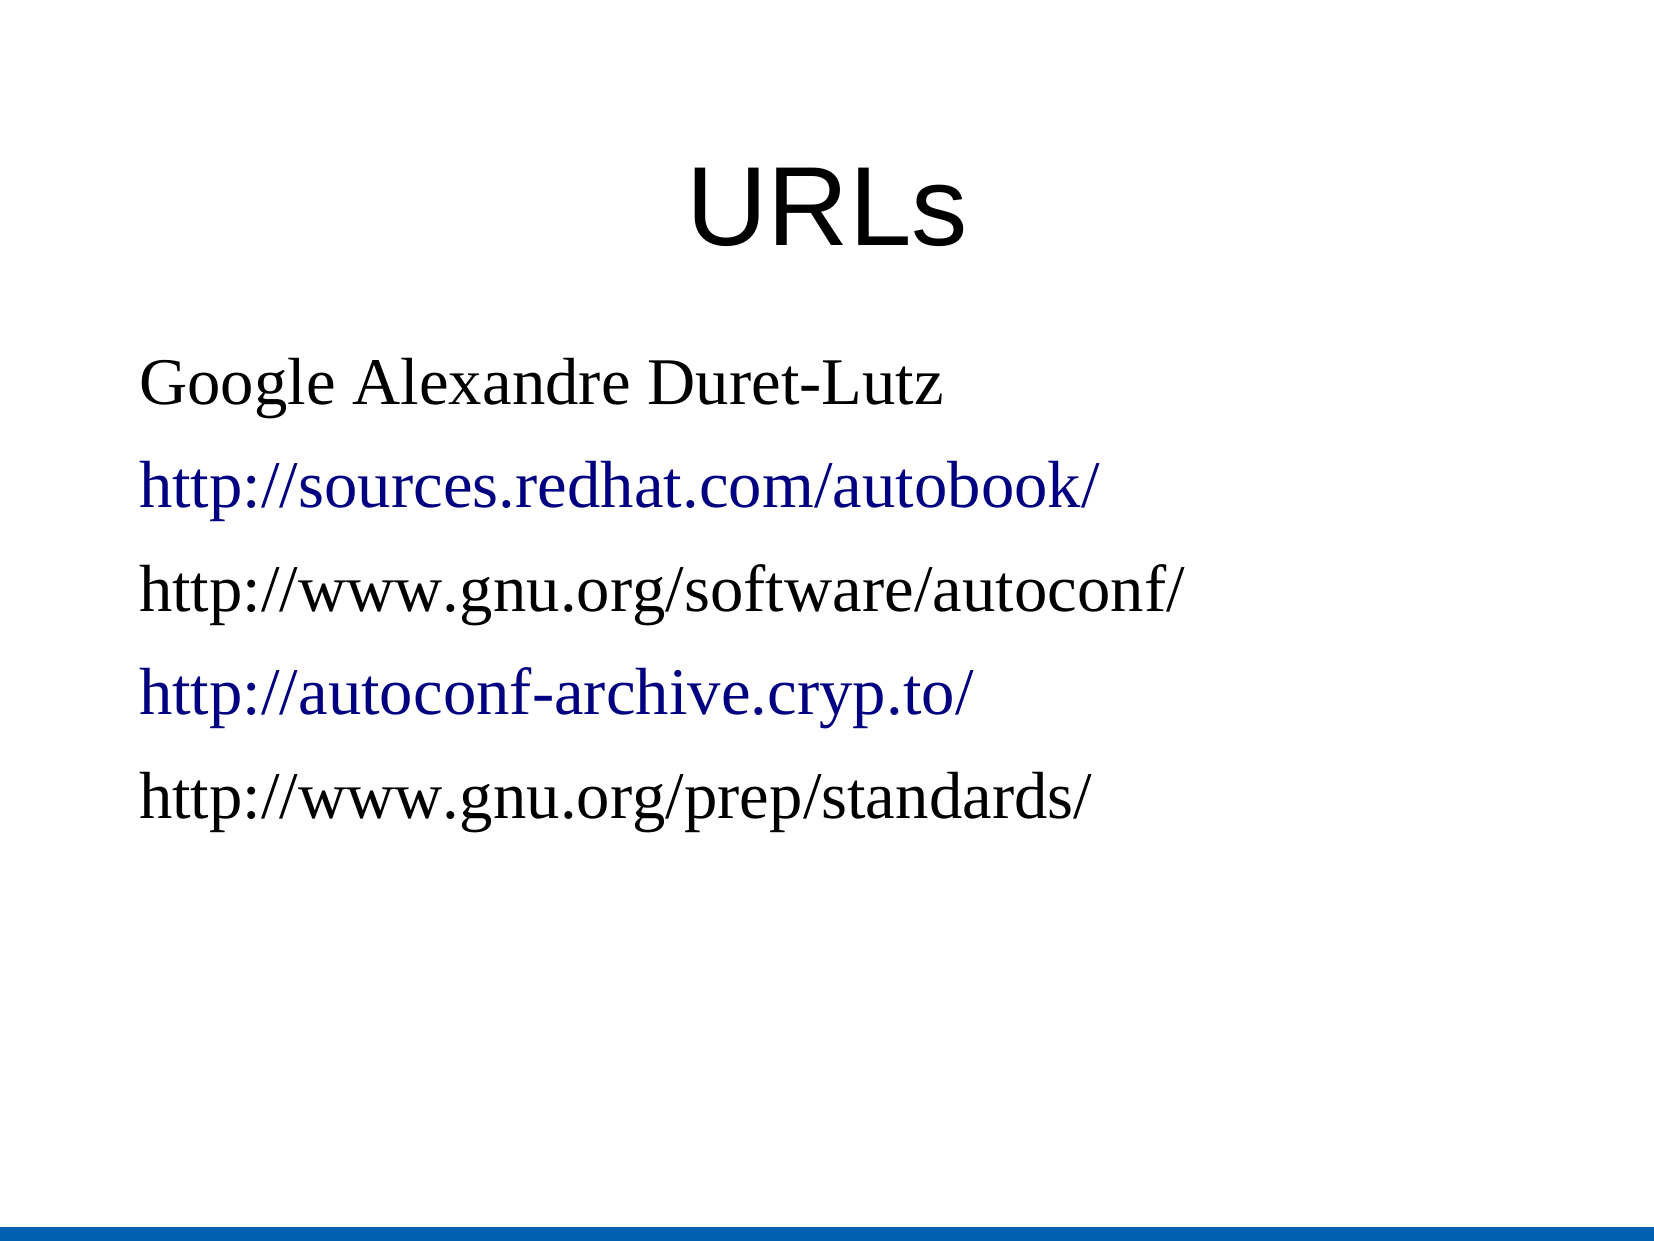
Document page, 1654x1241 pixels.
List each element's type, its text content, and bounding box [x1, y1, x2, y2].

list Google Alexandre Duret-Lutz http://sources.redhat.com/autobook/ http://www.gnu.org/software/autoconf/ http://autoconf-archive.cryp.to/ http://www.gnu.org/prep/standards/ [121, 344, 1533, 1127]
title URLs [121, 102, 1533, 311]
